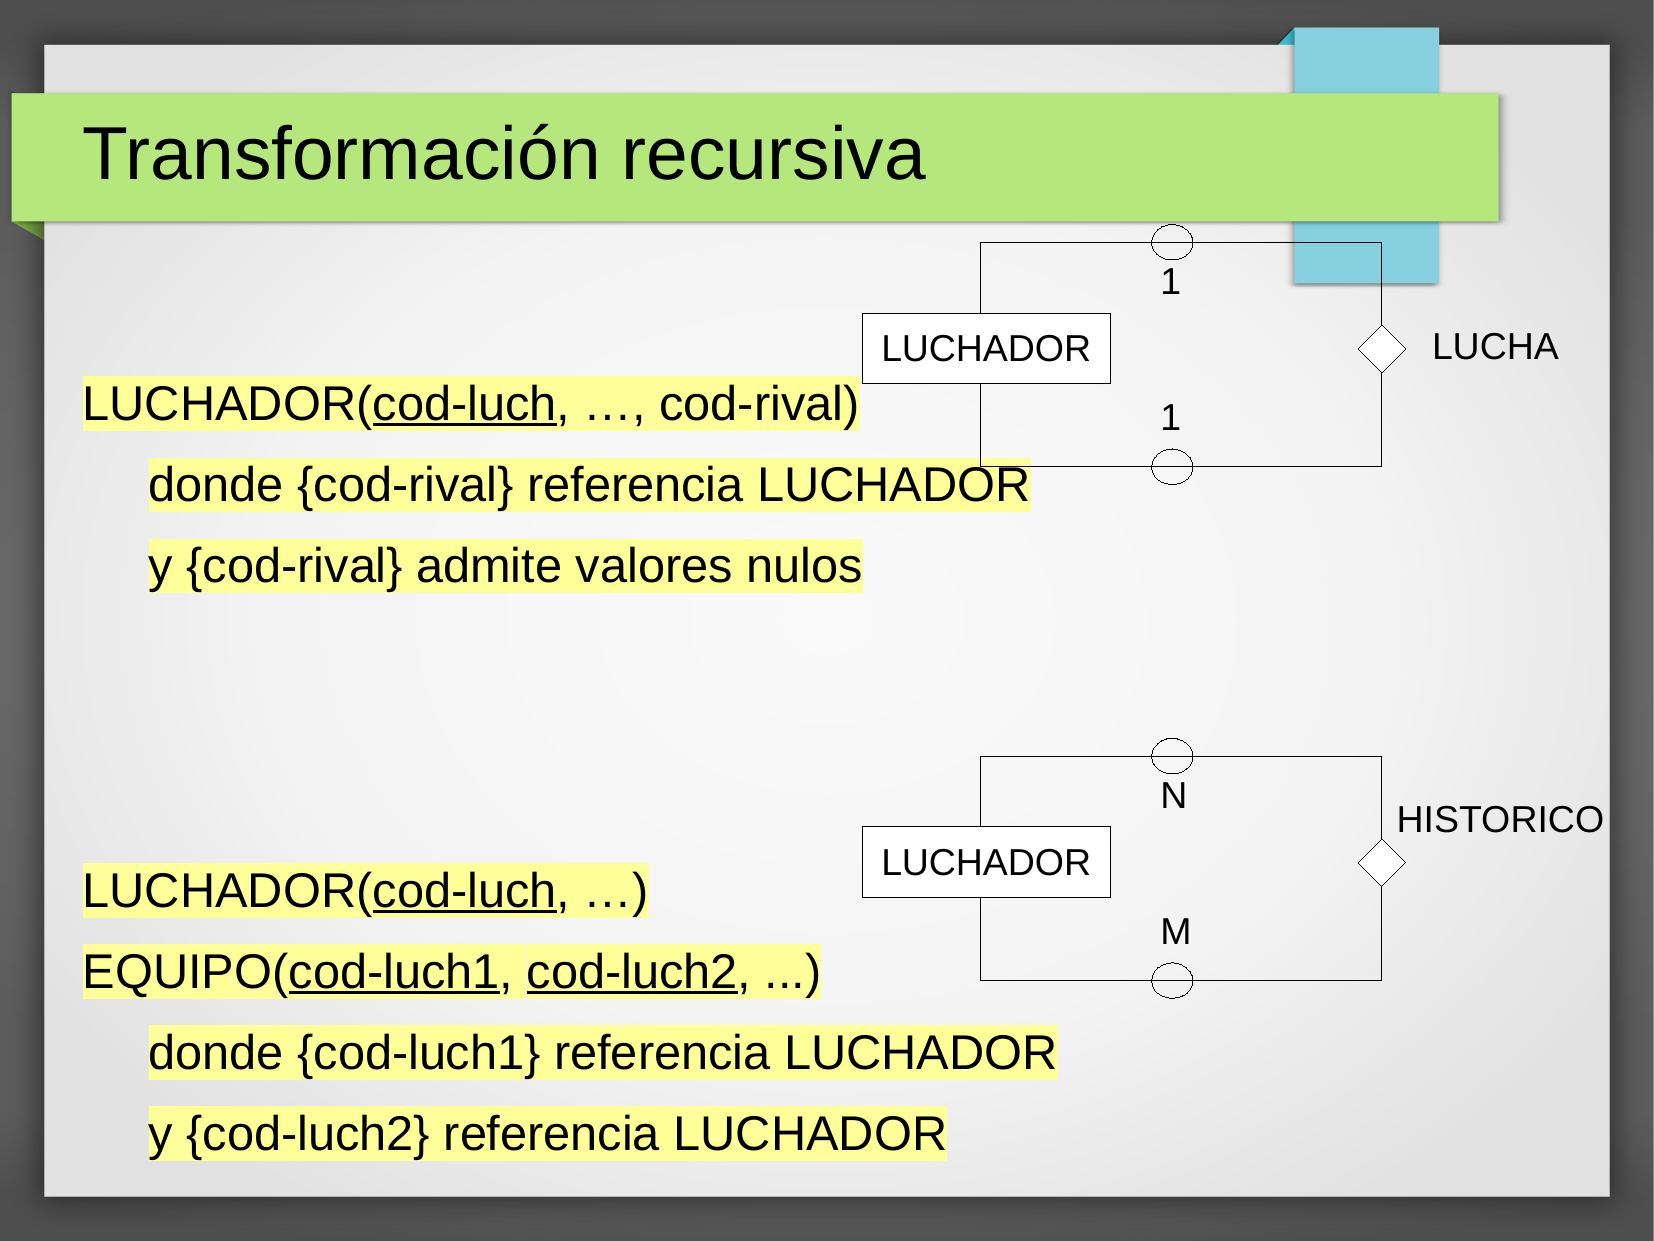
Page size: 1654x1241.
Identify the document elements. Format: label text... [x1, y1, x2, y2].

list LUCHADOR(cod-luch, …, cod-rival) donde {cod-rival} referencia LUCHADOR y {cod-rival} admite valores nulos LUCHADOR(cod-luch, …) EQUIPO(cod-luch1, cod-luch2, ...) donde {cod-luch1} referencia LUCHADOR y {cod-luch2} referencia LUCHADOR [82, 295, 1571, 1170]
text_box LUCHADOR [862, 826, 1111, 898]
text_box M [1145, 903, 1210, 963]
text_box N [1145, 767, 1206, 828]
text_box HISTORICO [1381, 790, 1620, 851]
text_box LUCHADOR [862, 313, 1111, 384]
title Transformación recursiva [82, 94, 1264, 213]
text_box 1 [1145, 253, 1197, 314]
text_box 1 [1145, 389, 1197, 450]
picture [0, 0, 1654, 1241]
text_box [980, 738, 1406, 999]
text_box LUCHA [1417, 318, 1578, 379]
text_box [980, 224, 1406, 485]
